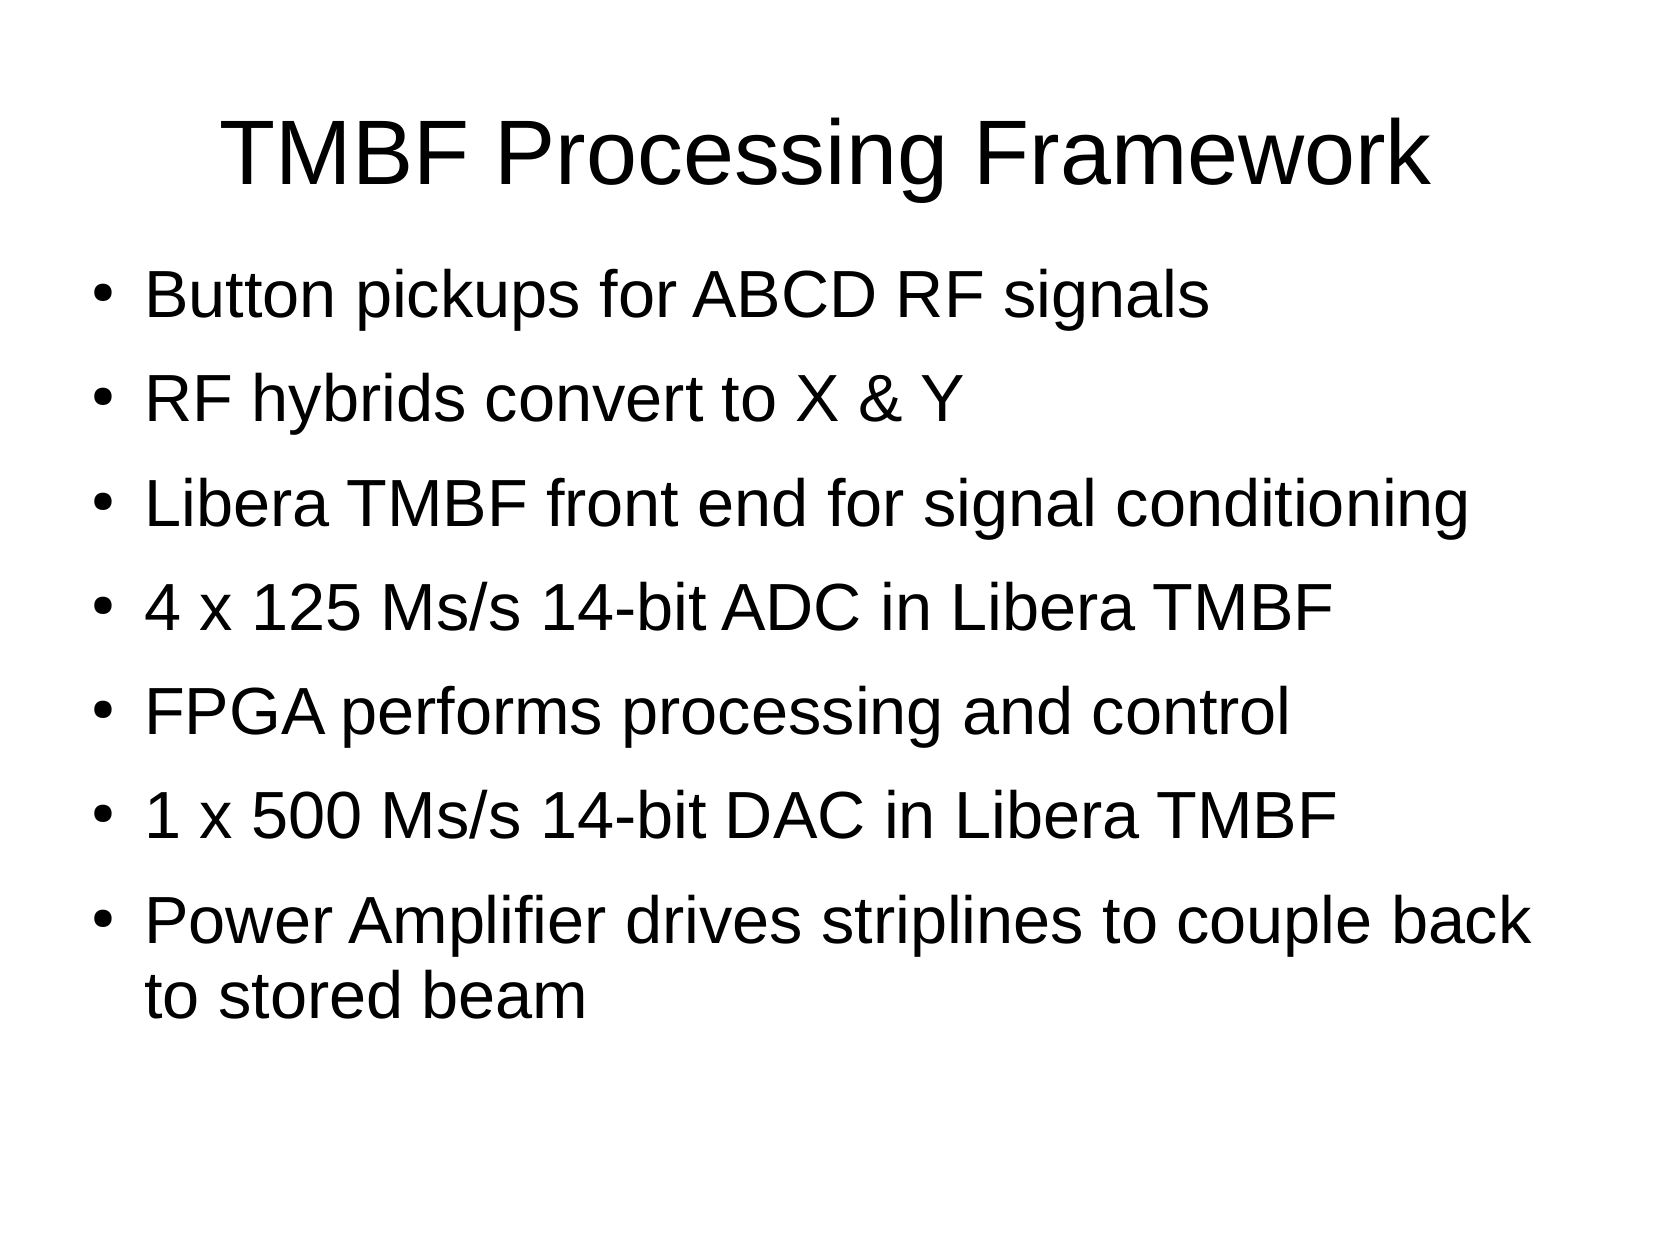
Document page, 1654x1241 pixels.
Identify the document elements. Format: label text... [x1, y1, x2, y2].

list Button pickups for ABCD RF signals RF hybrids convert to X & Y Libera TMBF front end for signal conditioning 4 x 125 Ms/s 14-bit ADC in Libera TMBF FPGA performs processing and control 1 x 500 Ms/s 14-bit DAC in Libera TMBF Power Amplifier drives striplines to couple back to stored beam [73, 257, 1562, 1166]
title TMBF Processing Framework [82, 49, 1571, 257]
